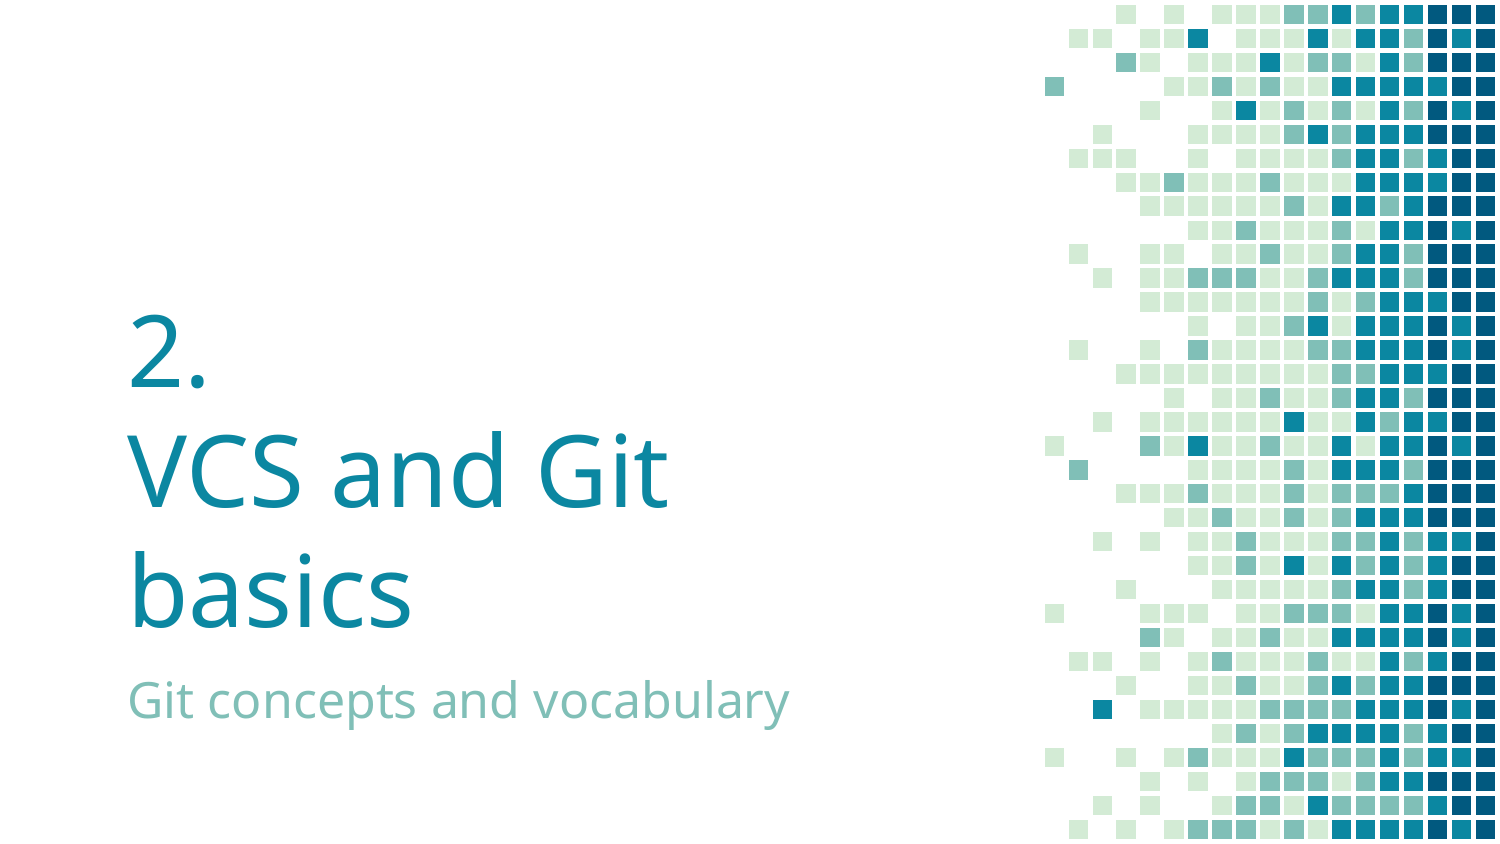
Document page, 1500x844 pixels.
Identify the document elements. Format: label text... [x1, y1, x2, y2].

subtitle Git concepts and vocabulary [112, 653, 977, 783]
title 2. VCS and Git basics [112, 472, 977, 653]
